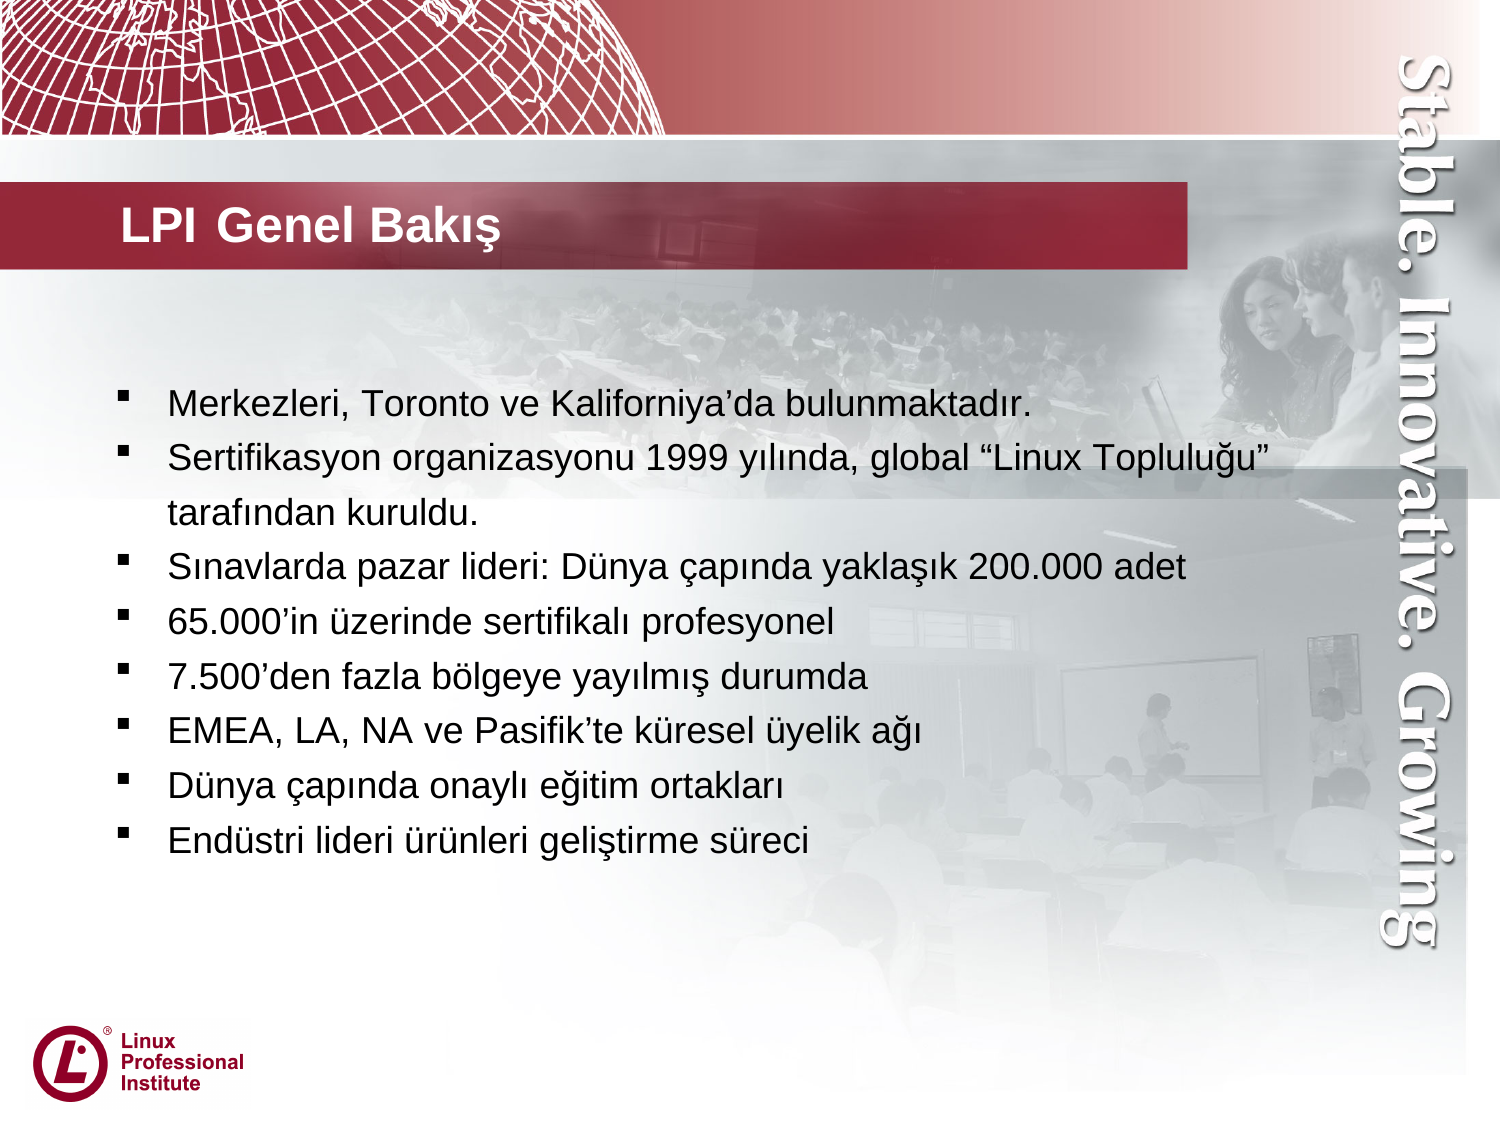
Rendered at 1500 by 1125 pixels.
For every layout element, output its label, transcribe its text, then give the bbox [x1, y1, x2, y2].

text_box LPI Genel Bakış [105, 173, 1407, 274]
text_box Merkezleri, Toronto ve Kaliforniya’da bulunmaktadır. Sertifikasyon organizasyonu 1999 yılında, global “Linux Topluluğu” tarafından kuruldu. Sınavlarda pazar lideri: Dünya çapında yaklaşık 200.000 adet 65.000’in üzerinde sertifikalı profesyonel 7.500’den fazla bölgeye yayılmış durumda EMEA, LA, NA ve Pasifik’te küresel üyelik ağı Dünya çapında onaylı eğitim ortakları Endüstri lideri ürünleri geliştirme süreci [100, 379, 1325, 967]
picture [0, 0, 1500, 1113]
